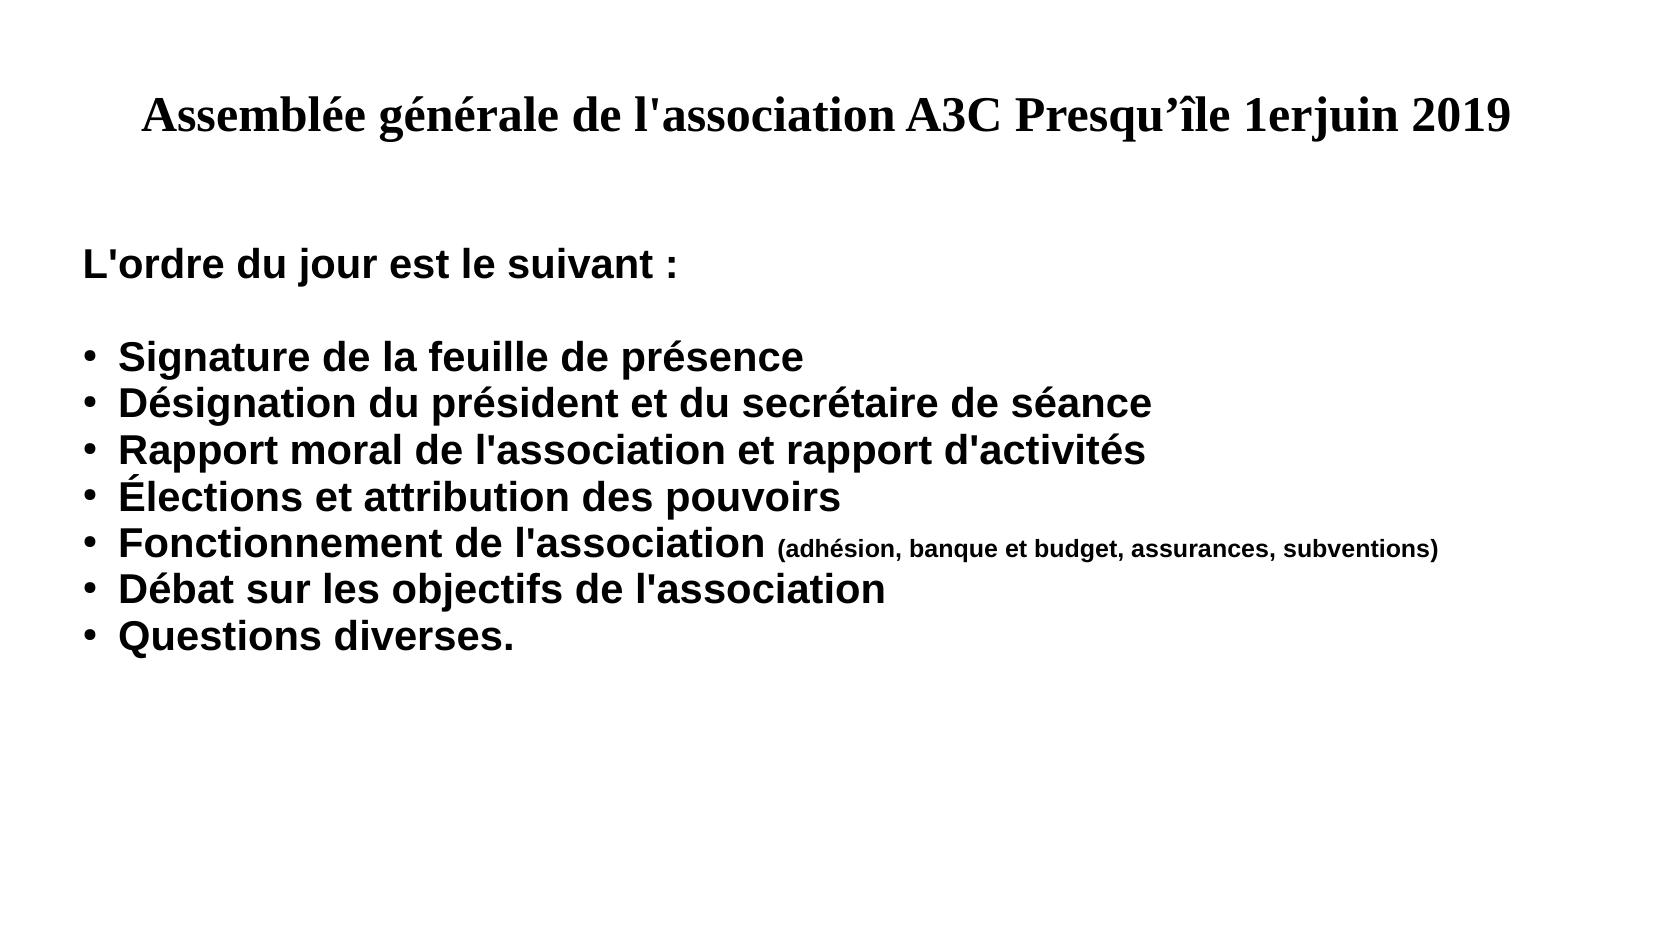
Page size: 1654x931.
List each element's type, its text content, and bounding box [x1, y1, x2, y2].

text_box [82, 37, 1571, 193]
subtitle L'ordre du jour est le suivant : Signature de la feuille de présence Désignation du président et du secrétaire de séance Rapport moral de l'association et rapport d'activités Élections et attribution des pouvoirs Fonctionnement de l'association (adhésion, banque et budget, assurances, subventions) Débat sur les objectifs de l'association Questions diverses. [82, 193, 1571, 804]
